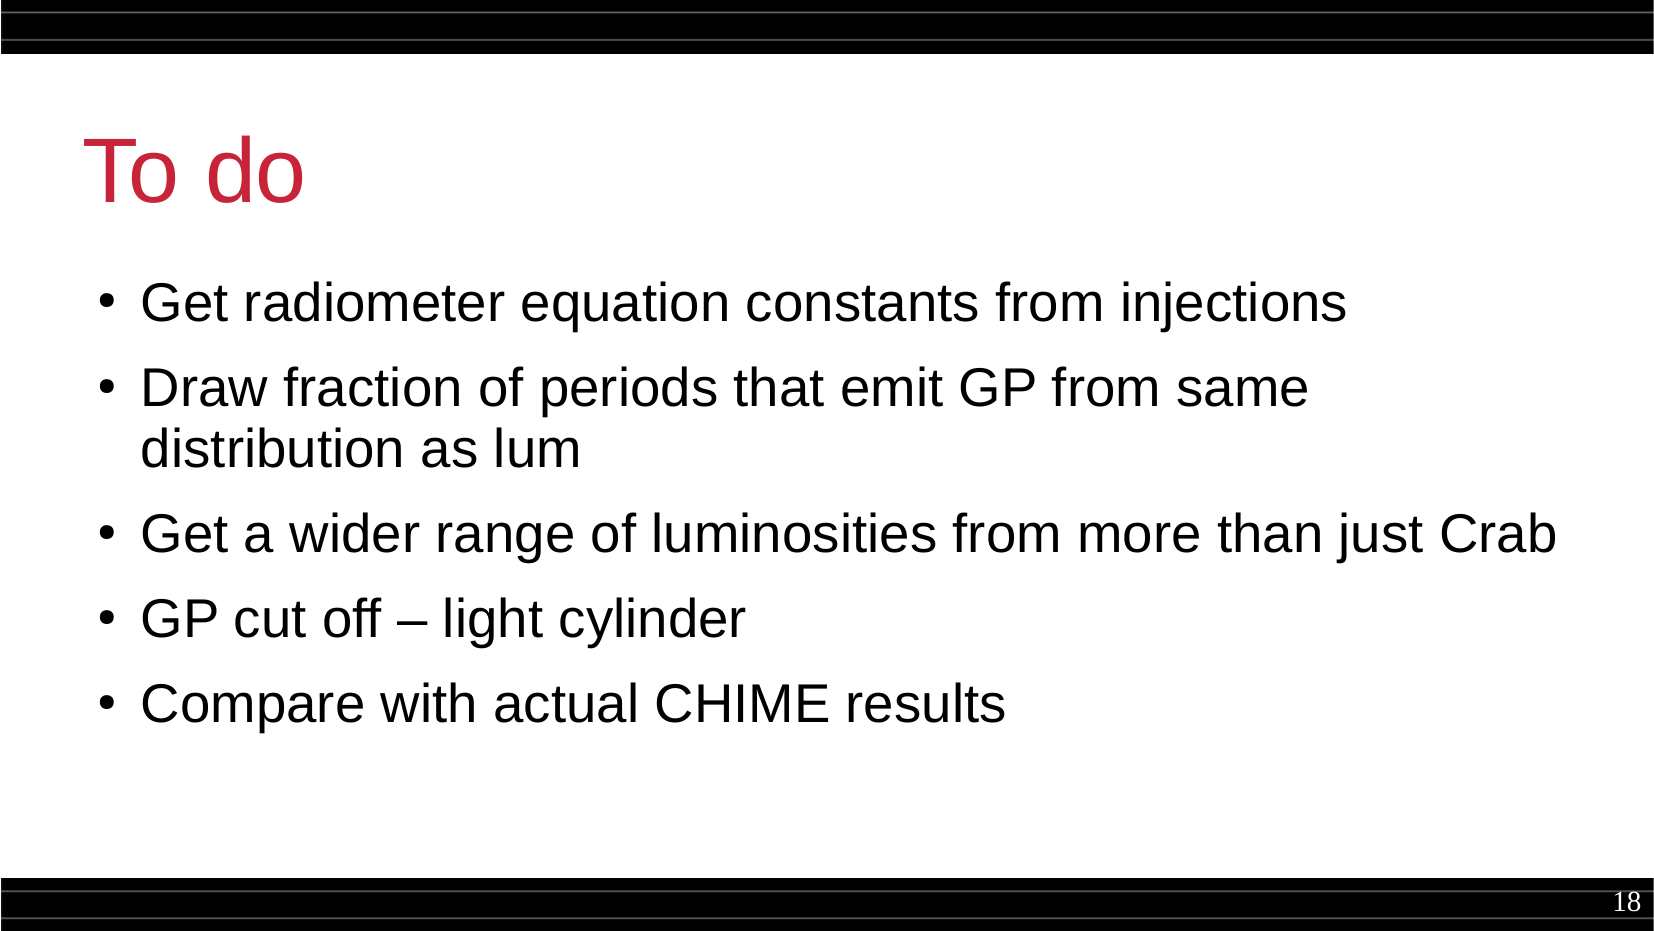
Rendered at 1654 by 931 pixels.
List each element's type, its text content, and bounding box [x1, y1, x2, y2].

title To do [82, 92, 1571, 249]
picture [1, 878, 1654, 931]
list Get radiometer equation constants from injections Draw fraction of periods that emit GP from same distribution as lum Get a wider range of luminosities from more than just Crab GP cut off – light cylinder Compare with actual CHIME results [82, 271, 1571, 758]
picture [1, 0, 1654, 54]
